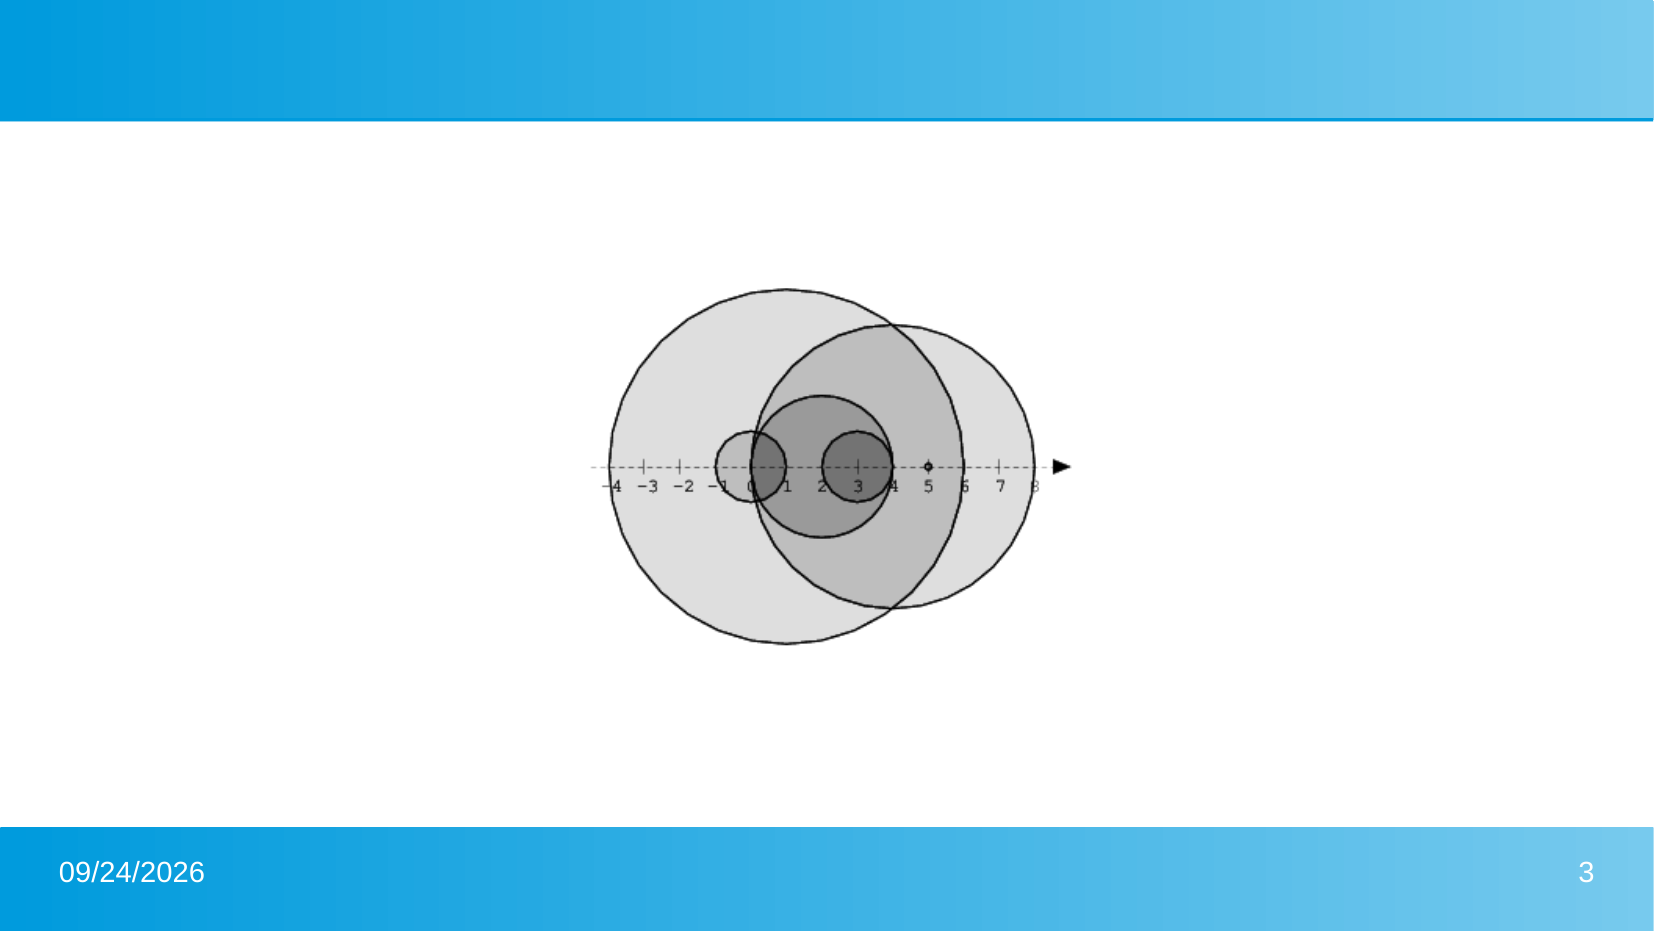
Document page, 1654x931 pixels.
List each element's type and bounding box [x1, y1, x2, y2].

picture [590, 287, 1072, 648]
